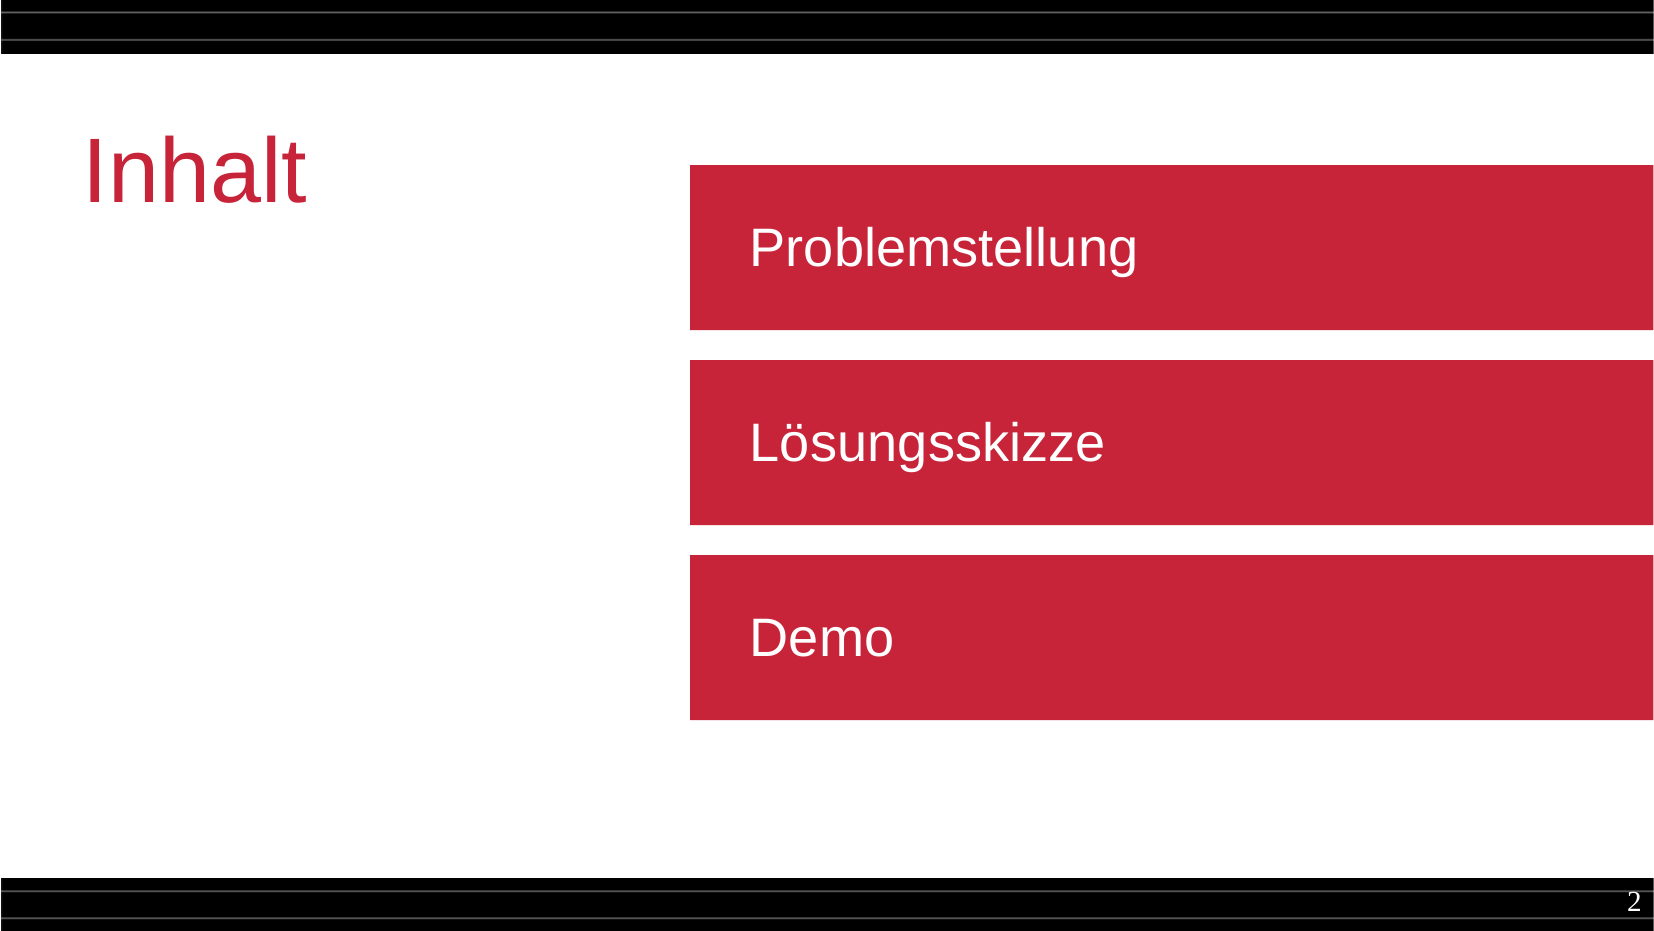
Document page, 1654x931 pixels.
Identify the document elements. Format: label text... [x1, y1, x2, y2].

text_box Lösungsskizze [690, 360, 1654, 526]
picture [1, 878, 1654, 931]
text_box Problemstellung [690, 165, 1654, 331]
text_box Demo [690, 555, 1654, 721]
title Inhalt [82, 92, 1571, 249]
picture [1, 0, 1654, 54]
